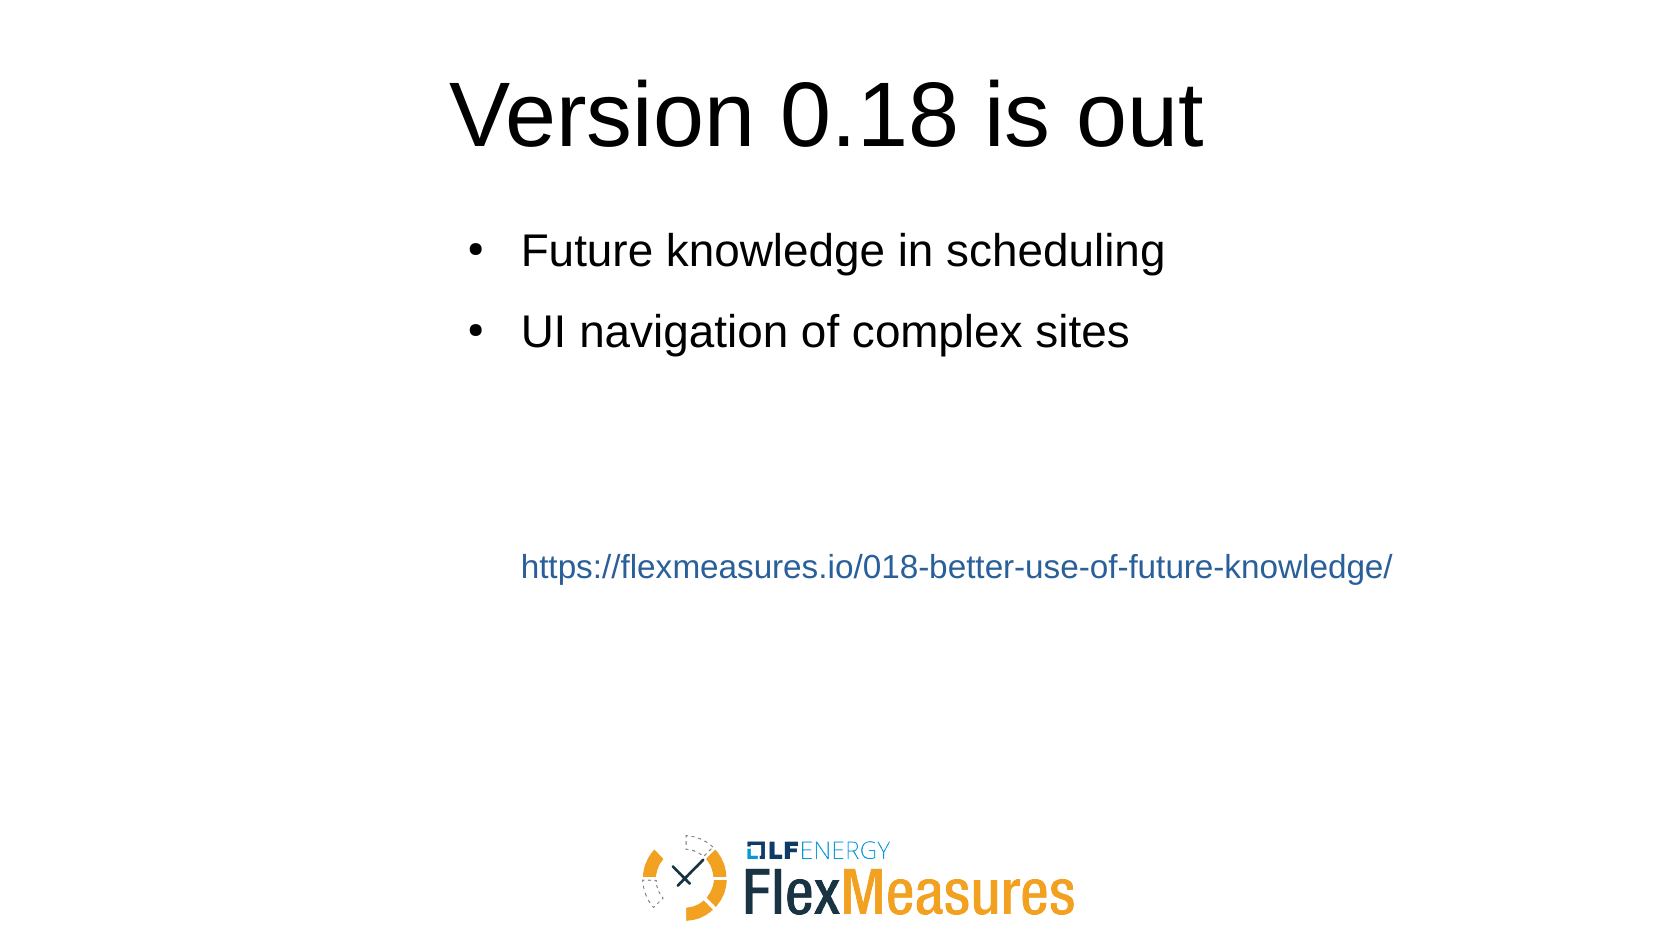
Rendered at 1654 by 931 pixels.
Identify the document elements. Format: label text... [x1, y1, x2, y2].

list Future knowledge in scheduling UI navigation of complex sites https://flexmeasures.io/018-better-use-of-future-knowledge/ [450, 225, 1538, 826]
picture [642, 835, 1074, 921]
title Version 0.18 is out [82, 37, 1571, 193]
